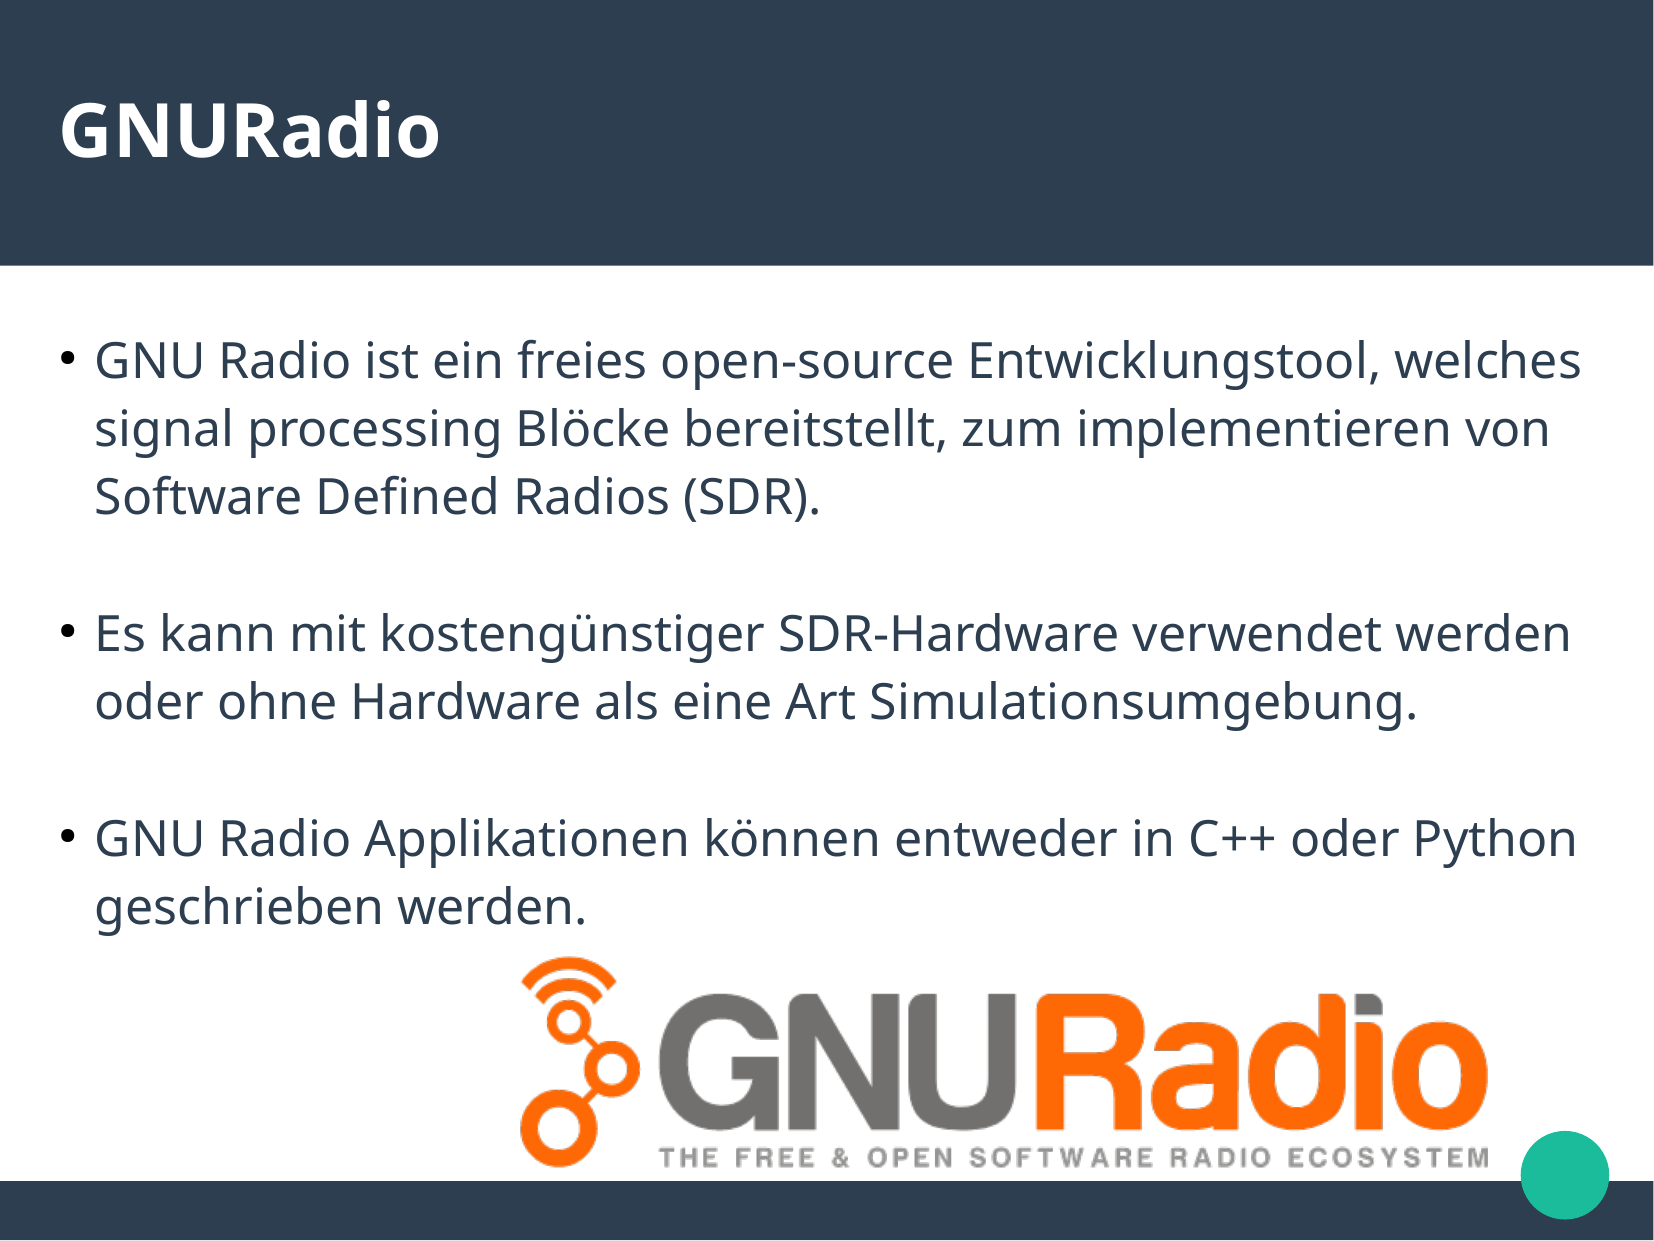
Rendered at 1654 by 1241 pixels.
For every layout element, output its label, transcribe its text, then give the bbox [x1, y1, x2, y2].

subtitle GNU Radio ist ein freies open-source Entwicklungstool, welches signal processing Blöcke bereitstellt, zum implementieren von Software Defined Radios (SDR). Es kann mit kostengünstiger SDR-Hardware verwendet werden oder ohne Hardware als eine Art Simulationsumgebung. GNU Radio Applikationen können entweder in C++ oder Python geschrieben werden. [59, 324, 1595, 1152]
picture [499, 944, 1516, 1180]
title GNURadio [59, 49, 1595, 207]
